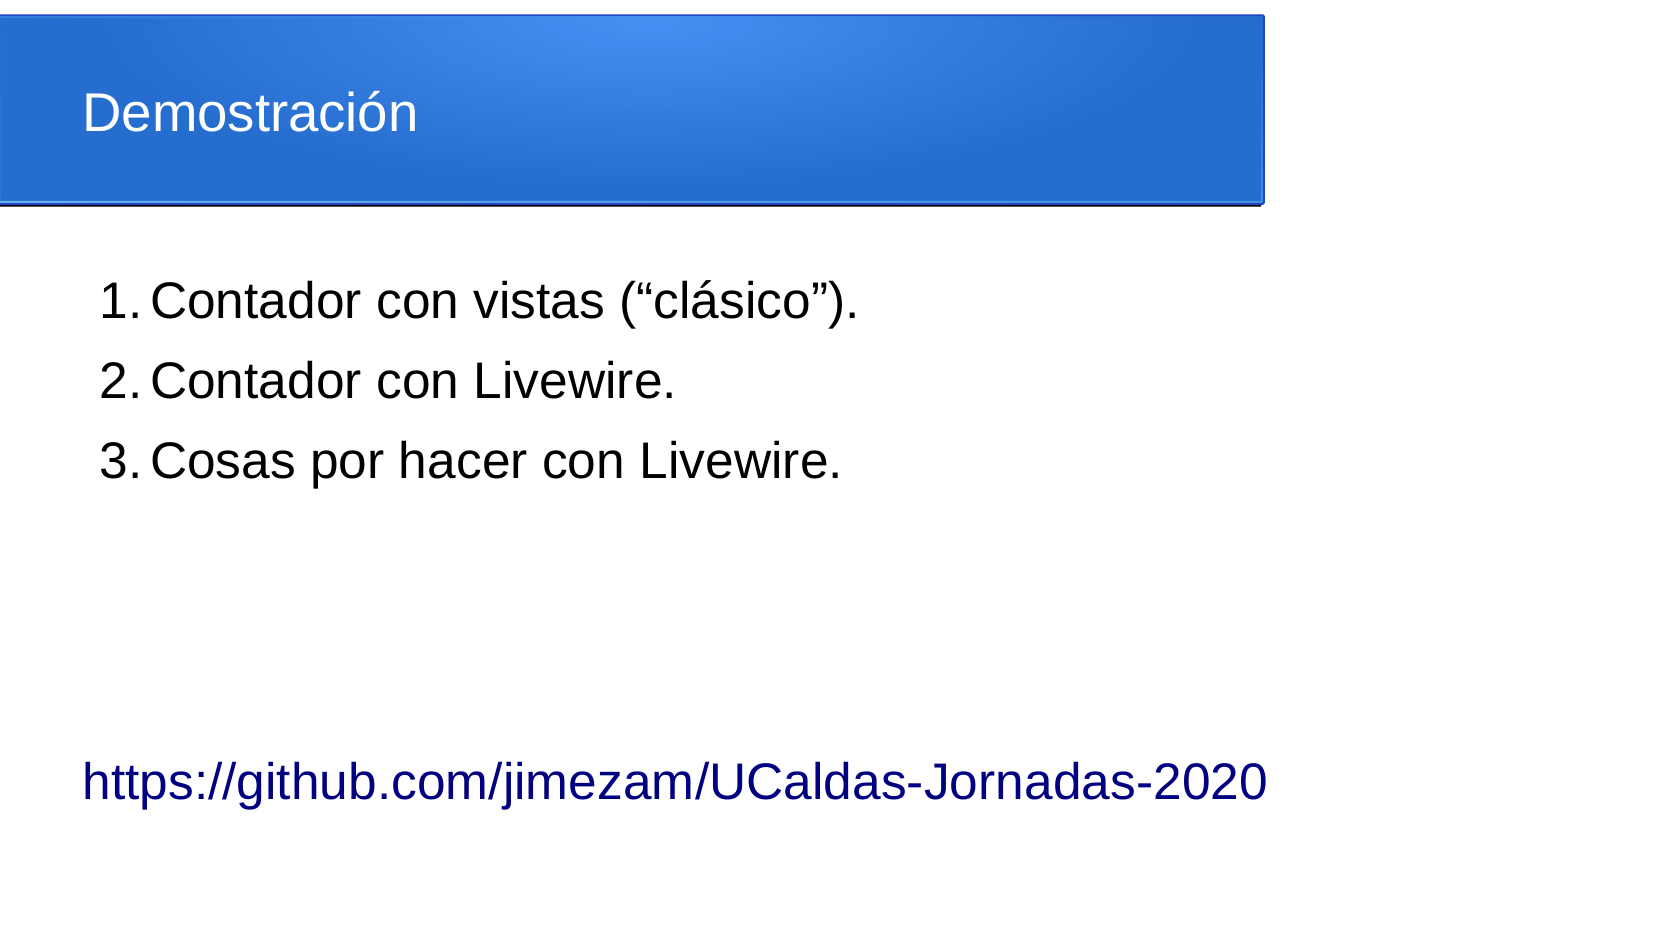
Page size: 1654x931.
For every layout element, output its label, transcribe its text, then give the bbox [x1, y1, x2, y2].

list Contador con vistas (“clásico”). Contador con Livewire. Cosas por hacer con Livewire. https://github.com/jimezam/UCaldas-Jornadas-2020 [82, 271, 1571, 812]
title Demostración [82, 35, 1235, 189]
